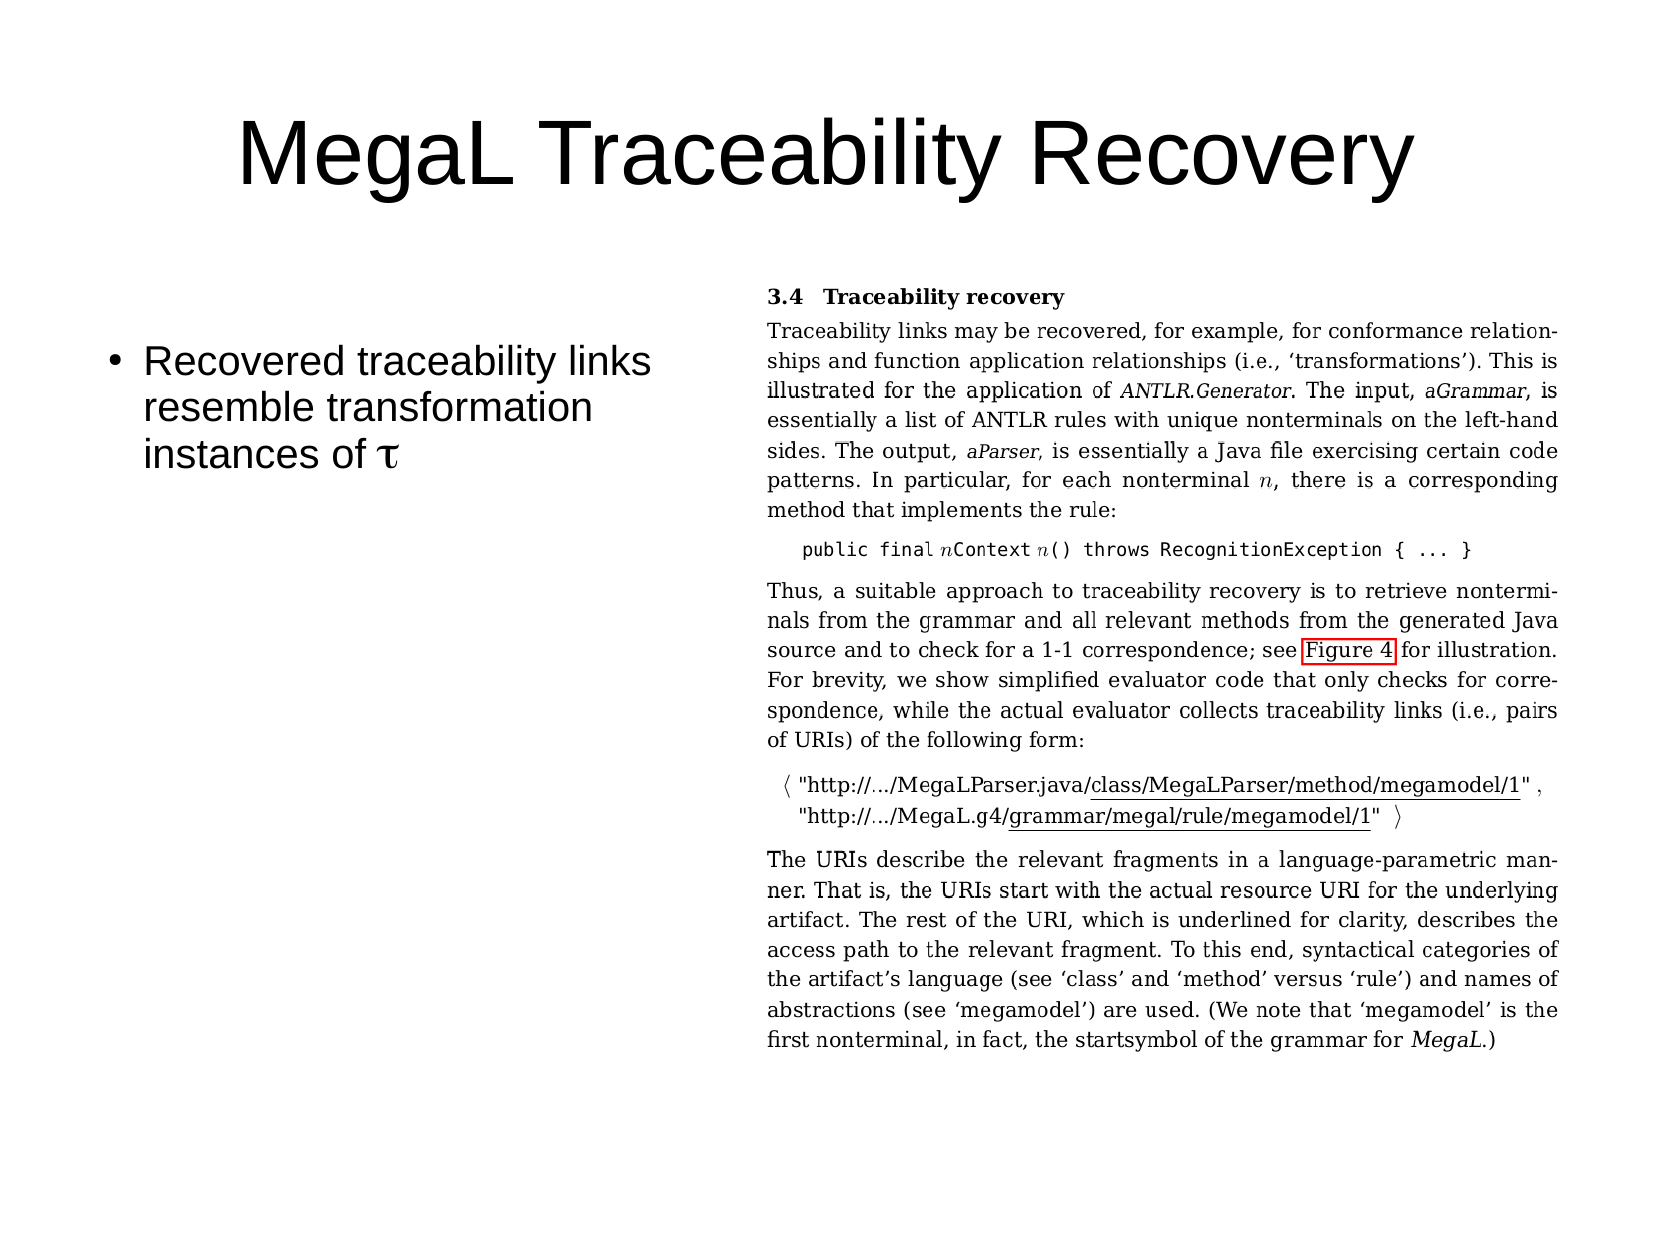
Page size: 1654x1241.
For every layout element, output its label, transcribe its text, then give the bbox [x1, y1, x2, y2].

picture [708, 261, 1591, 1081]
text_box Recovered traceability links resemble transformation instances of t [93, 330, 709, 856]
title MegaL Traceability Recovery [82, 49, 1571, 257]
